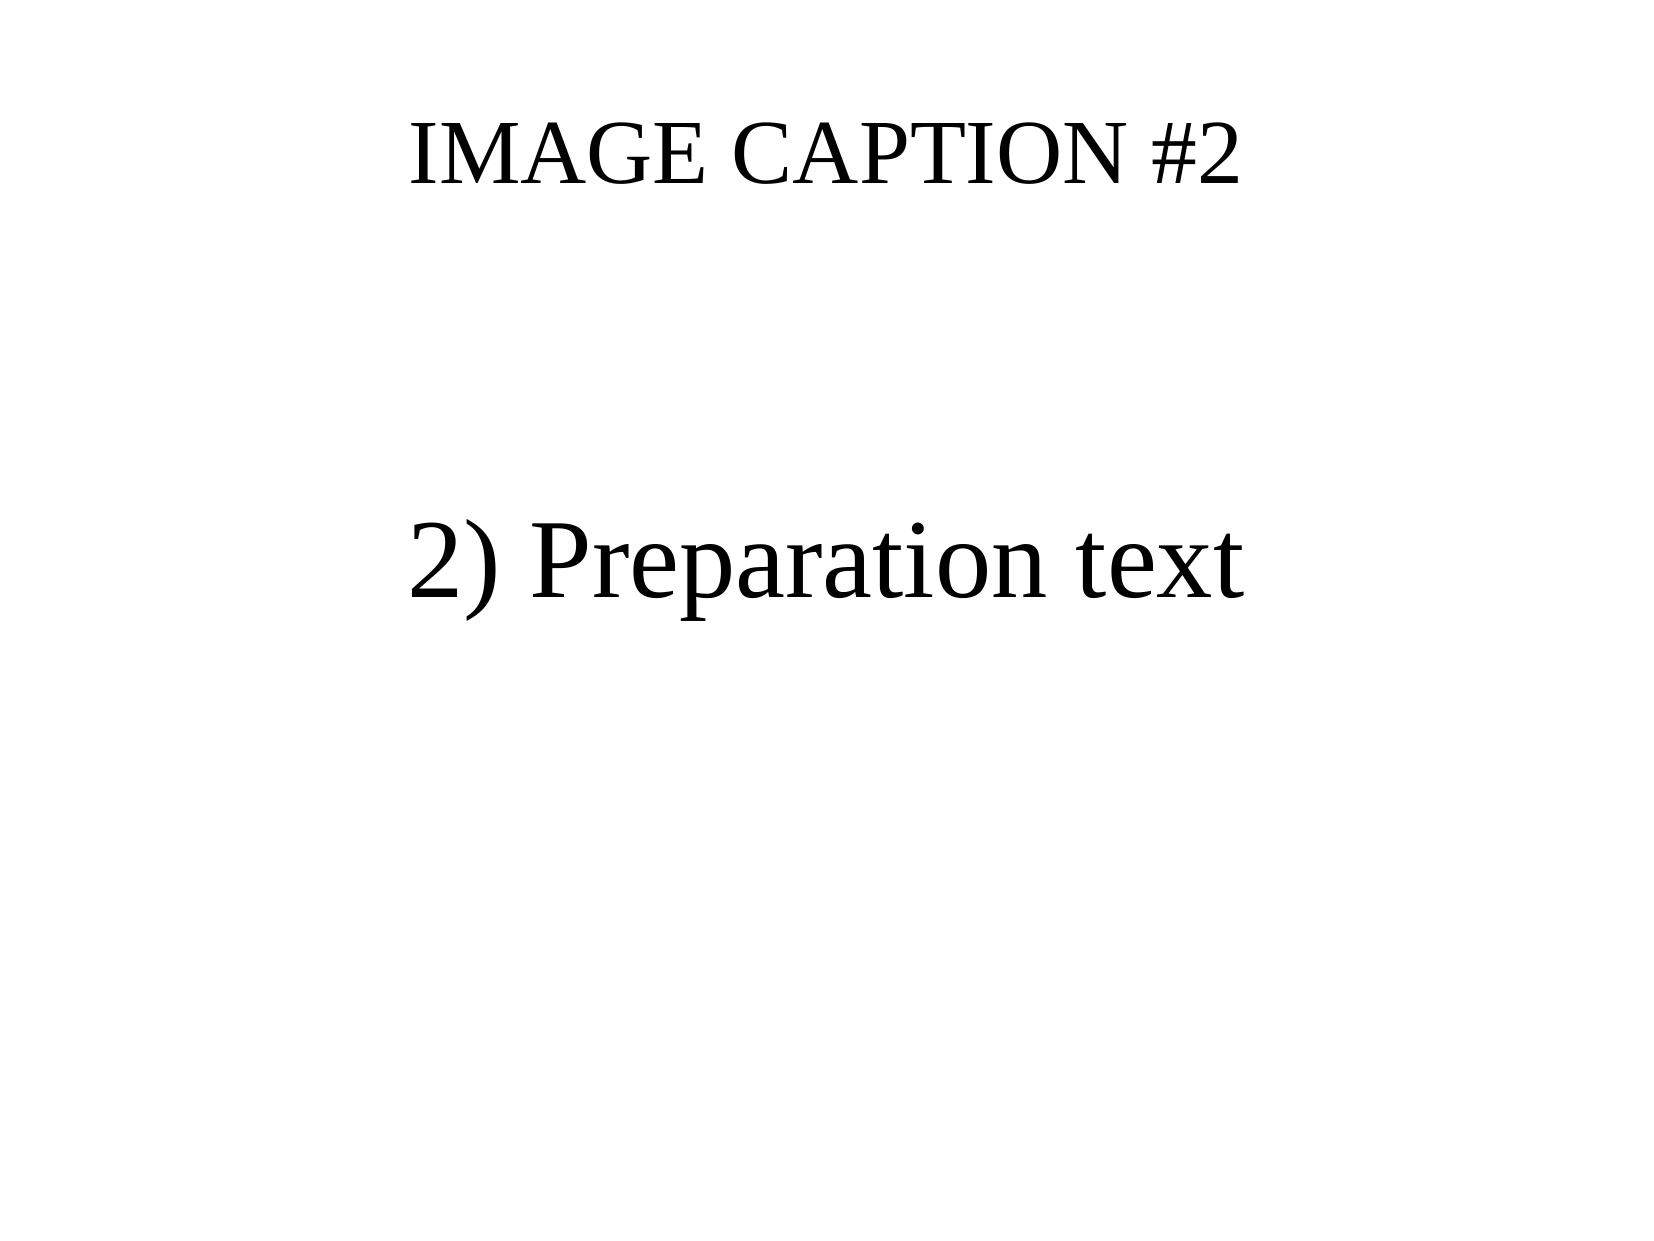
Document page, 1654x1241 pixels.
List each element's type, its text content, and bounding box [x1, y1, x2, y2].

title IMAGE CAPTION #2 [82, 49, 1571, 257]
list 2) Preparation text [82, 290, 1571, 1010]
